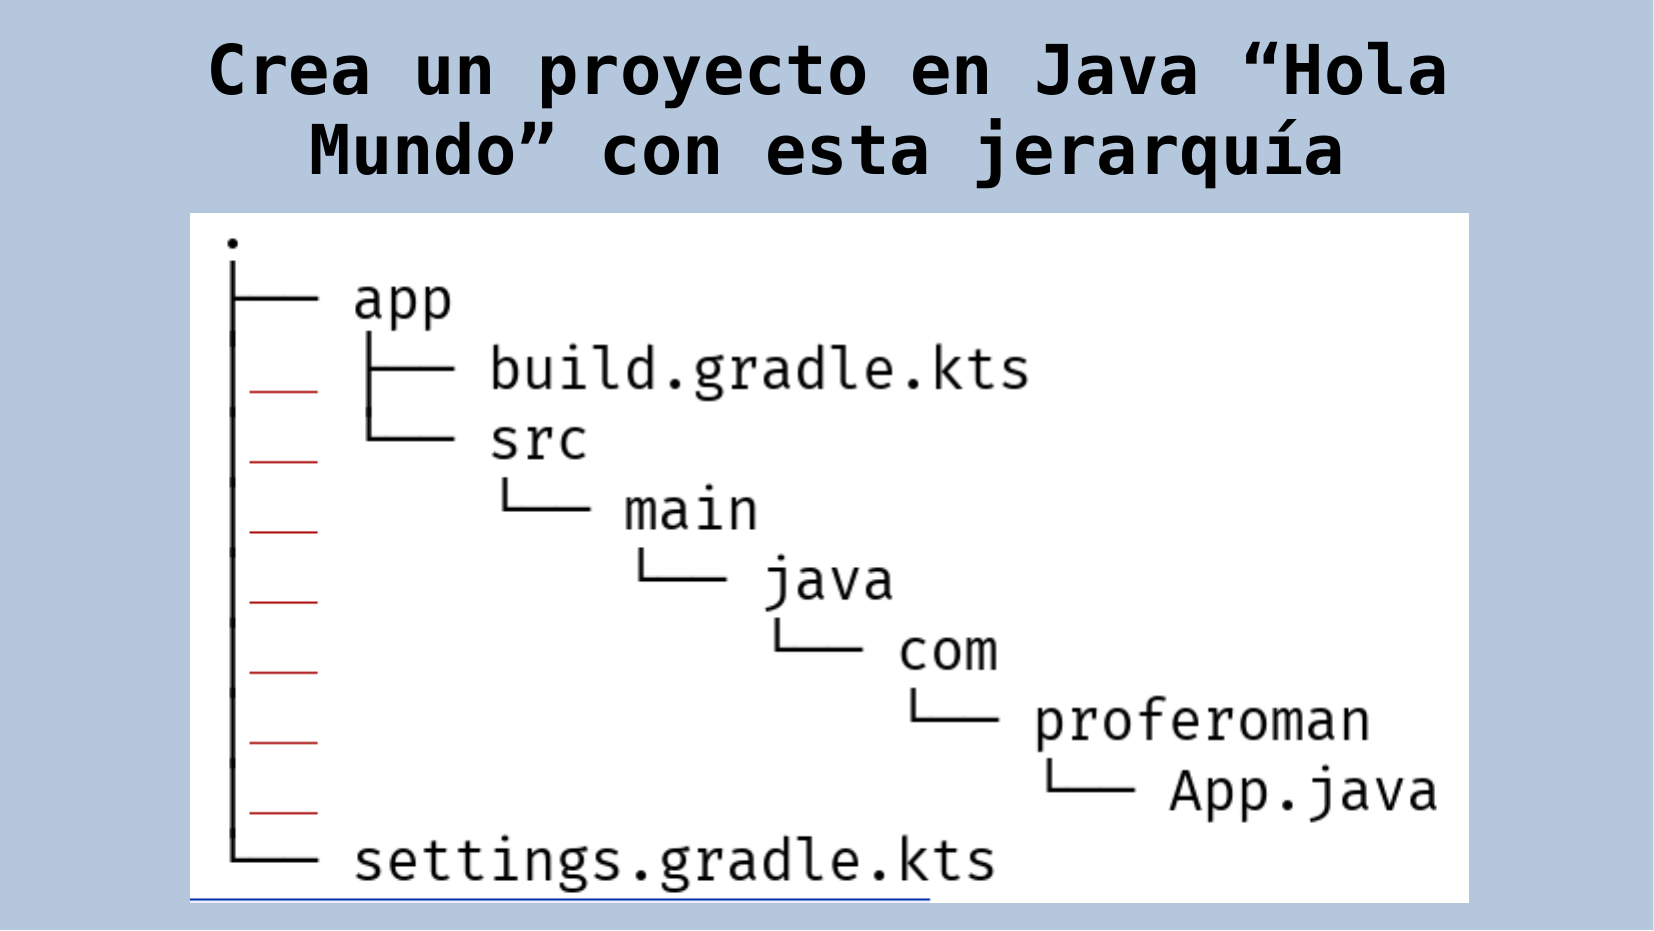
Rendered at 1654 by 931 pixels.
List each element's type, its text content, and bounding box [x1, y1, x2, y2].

picture [190, 213, 1469, 903]
title Crea un proyecto en Java “Hola Mundo” con esta jerarquía [84, 10, 1573, 212]
